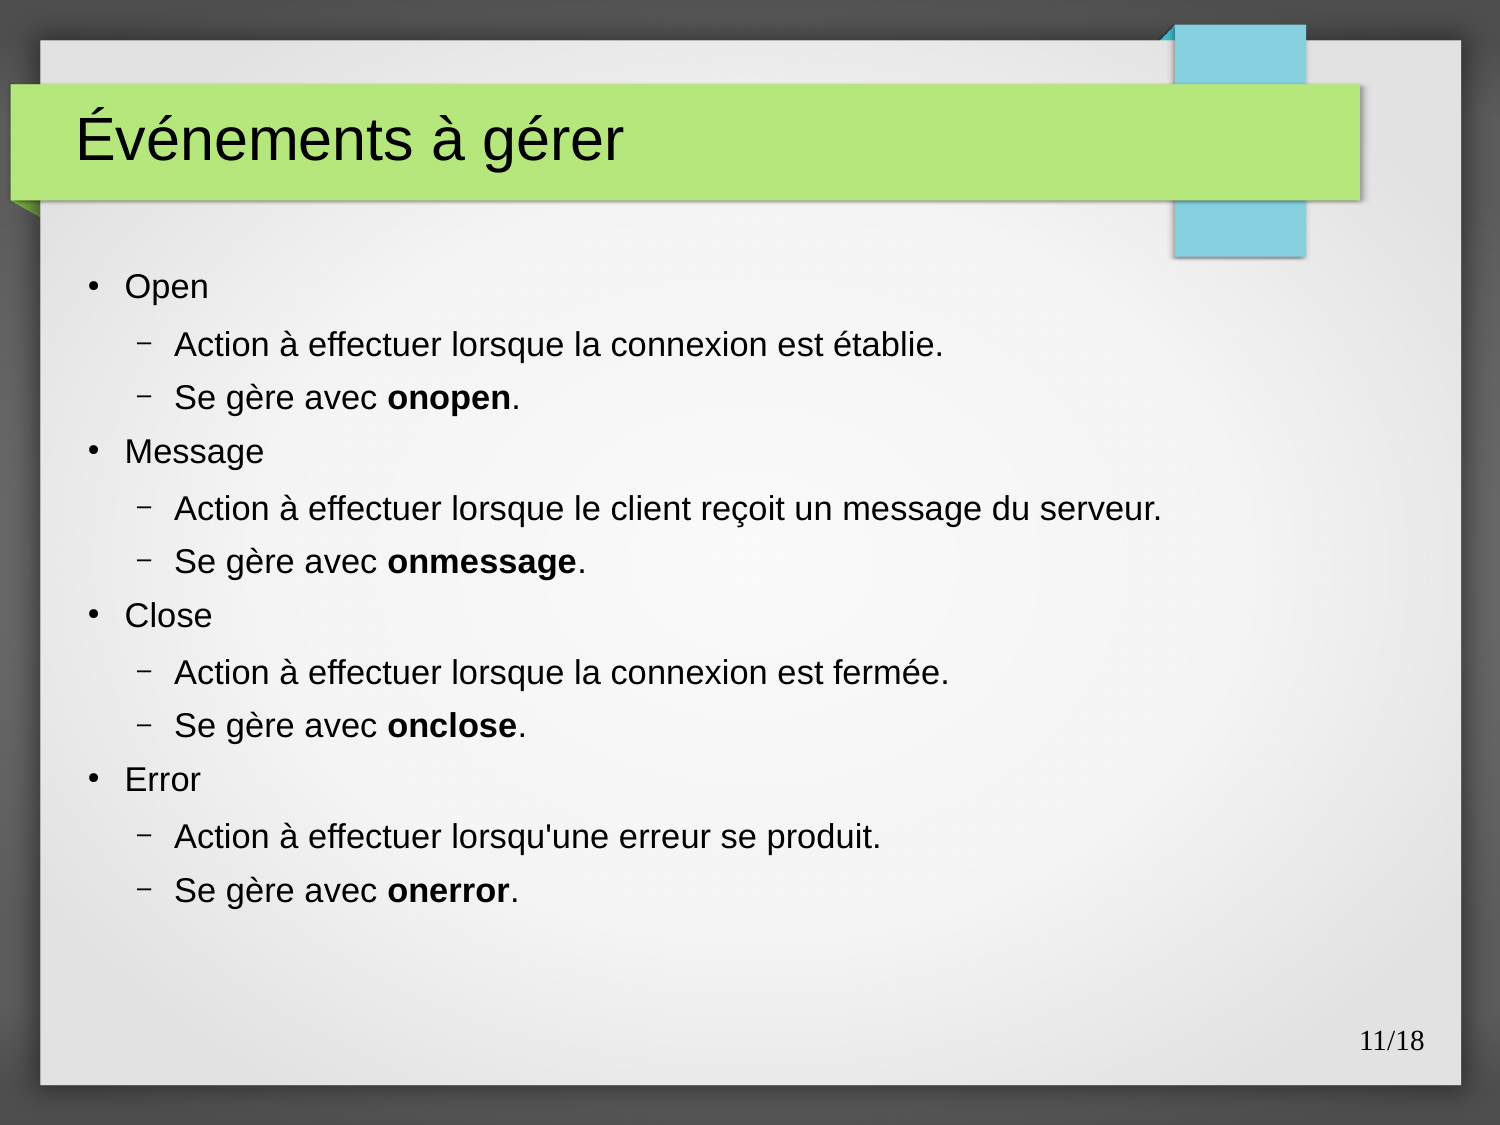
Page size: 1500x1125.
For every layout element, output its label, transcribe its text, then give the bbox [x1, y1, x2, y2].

list Open Action à effectuer lorsque la connexion est établie. Se gère avec onopen. Message Action à effectuer lorsque le client reçoit un message du serveur. Se gère avec onmessage. Close Action à effectuer lorsque la connexion est fermée. Se gère avec onclose. Error Action à effectuer lorsqu'une erreur se produit. Se gère avec onerror. [75, 267, 1426, 921]
picture [0, 0, 1500, 1125]
title Événements à gérer [75, 85, 1147, 193]
